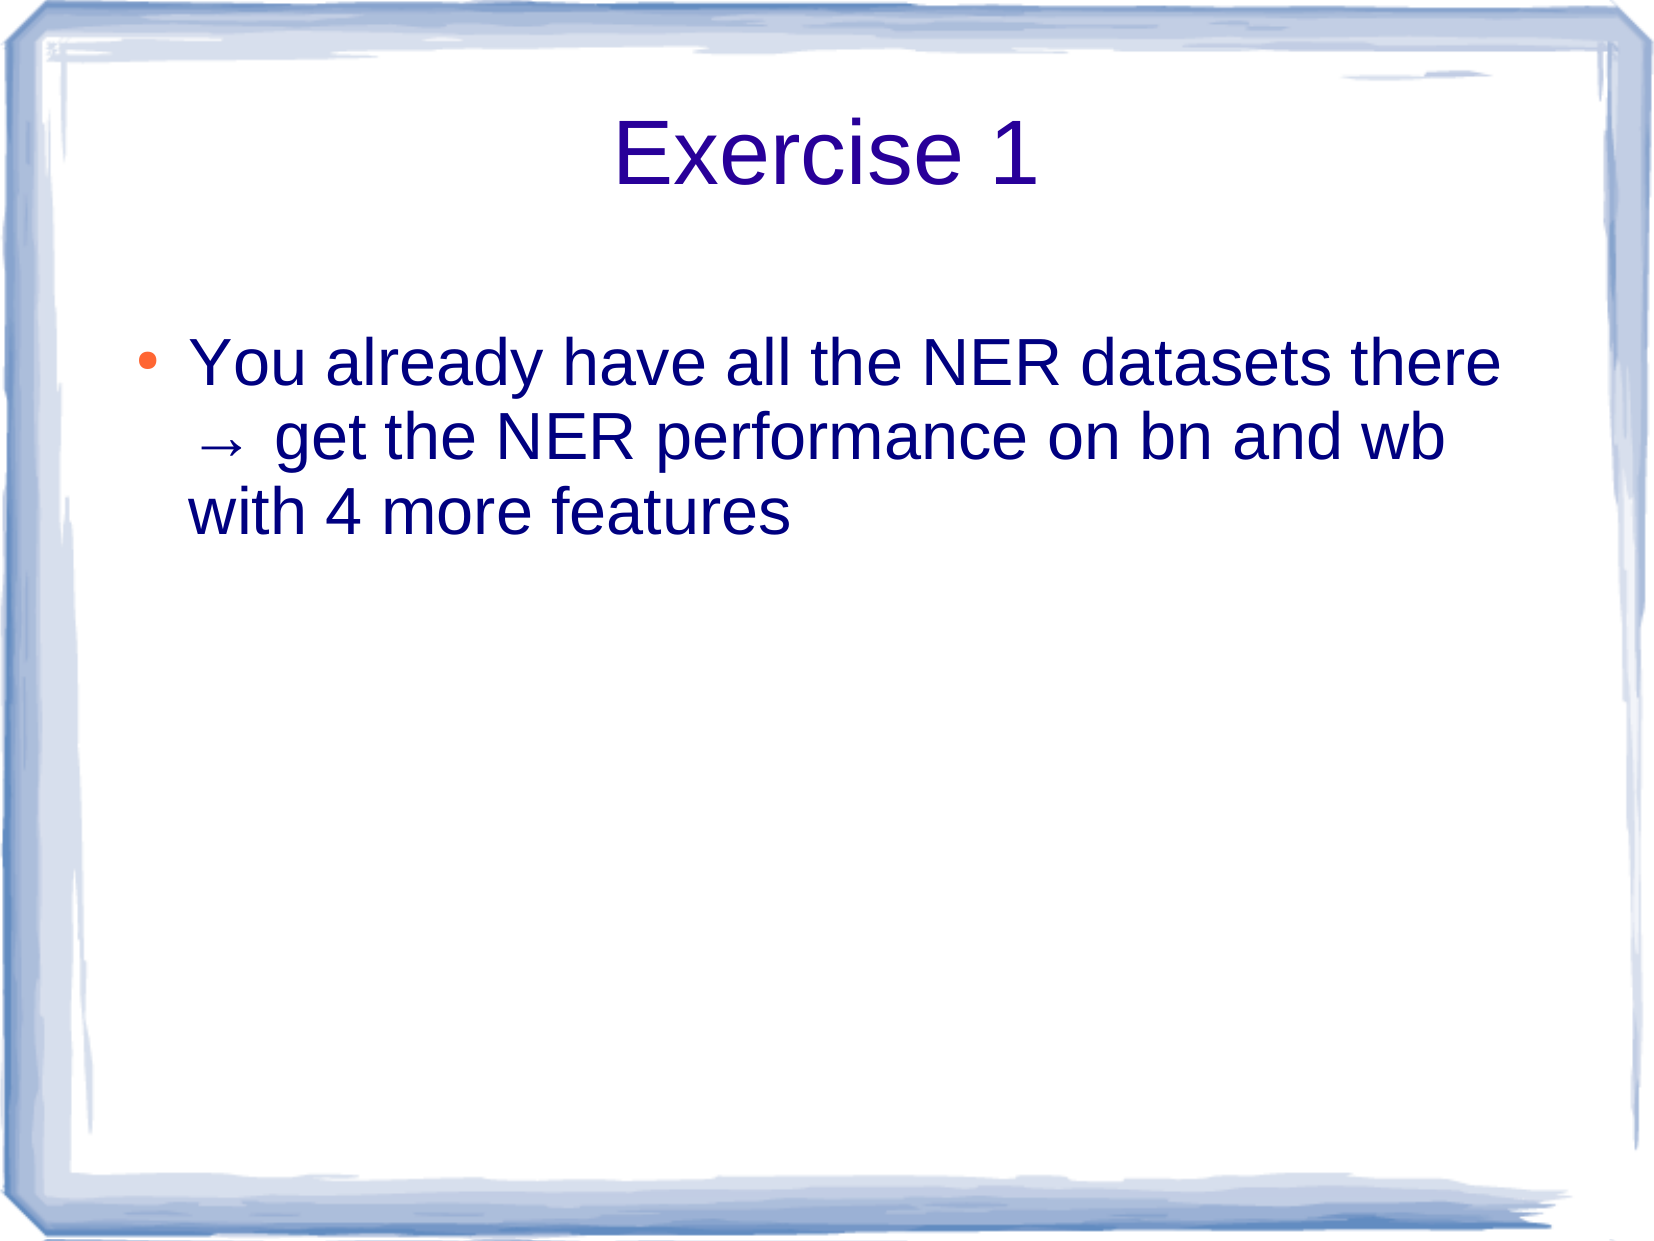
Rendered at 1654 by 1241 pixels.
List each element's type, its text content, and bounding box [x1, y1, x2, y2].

title Exercise 1 [82, 56, 1571, 250]
list You already have all the NER datasets there → get the NER performance on bn and wb with 4 more features [118, 324, 1571, 1129]
picture [0, 0, 1654, 1241]
